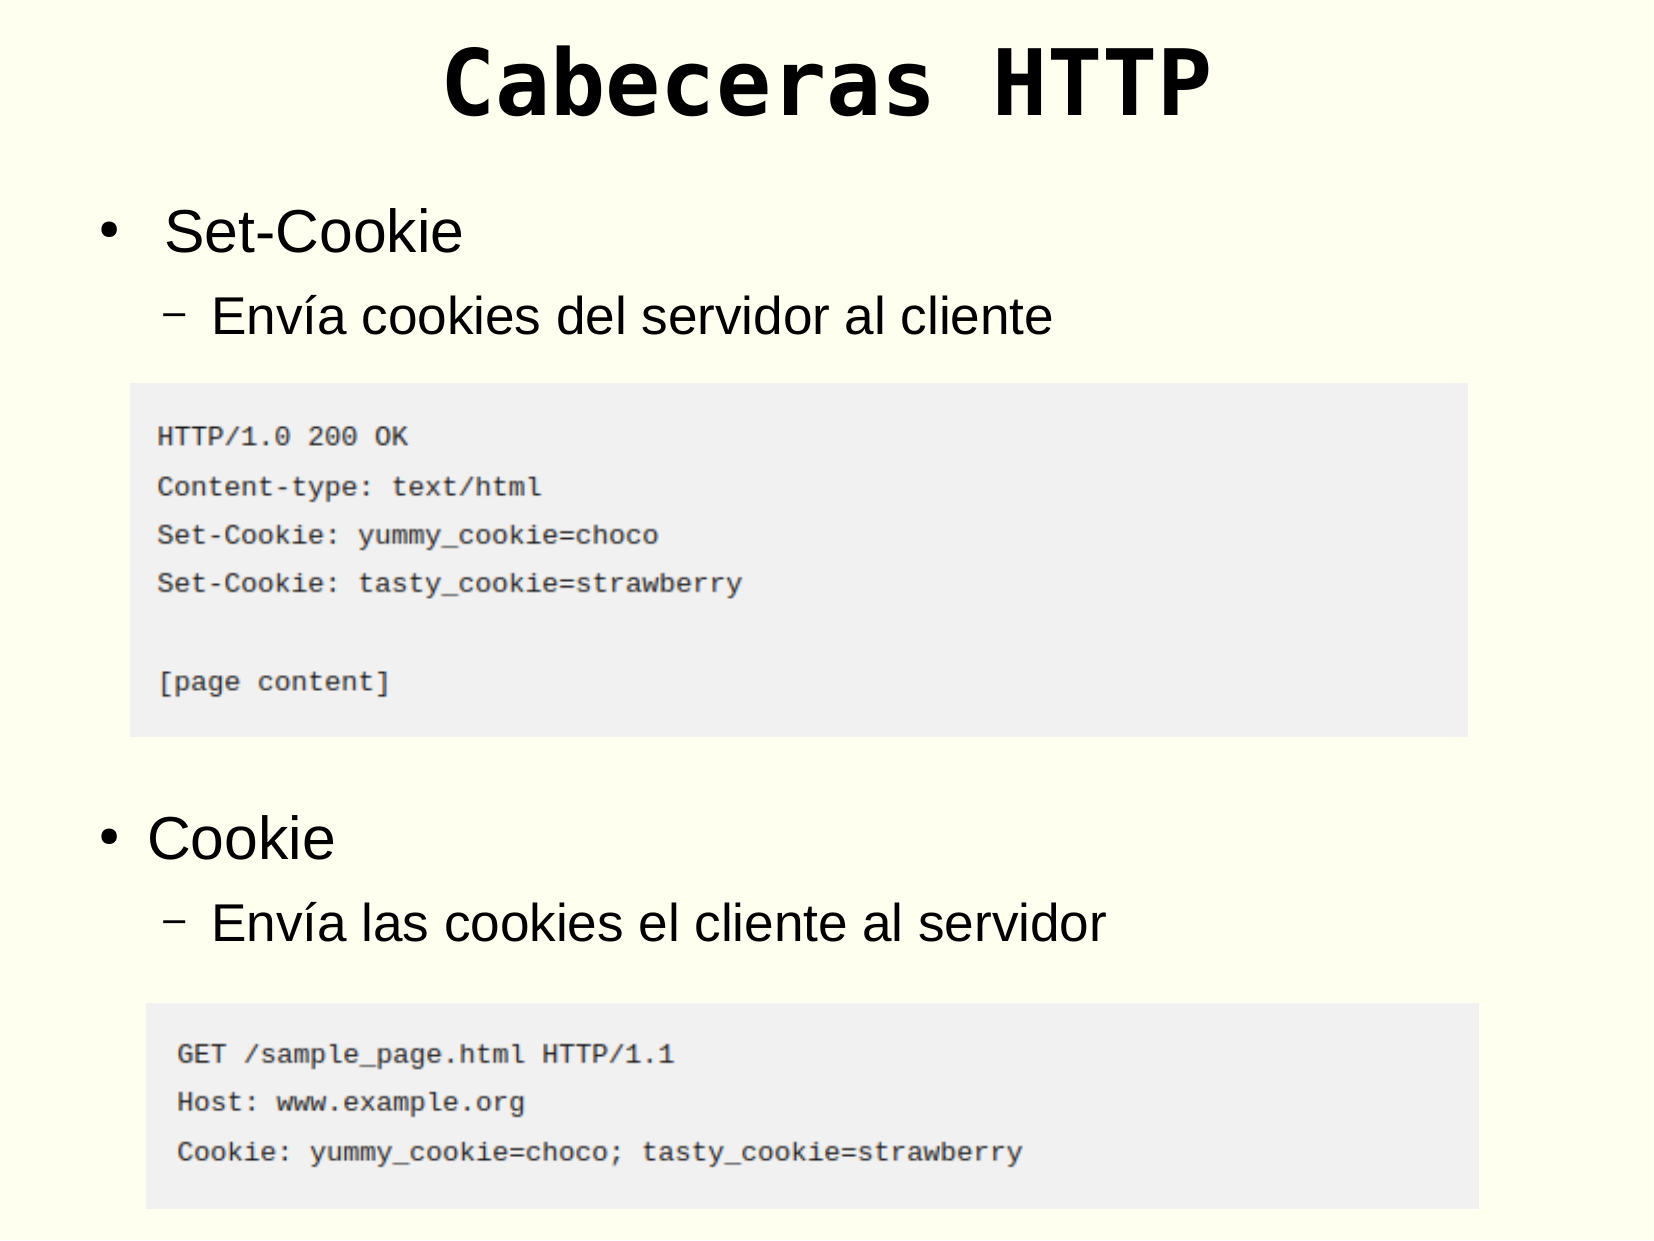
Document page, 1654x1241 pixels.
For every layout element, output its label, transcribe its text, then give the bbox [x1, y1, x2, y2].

picture [130, 383, 1468, 737]
title Cabeceras HTTP [82, 15, 1571, 153]
list Set-Cookie Envía cookies del servidor al cliente Cookie Envía las cookies el cliente al servidor [82, 197, 1571, 959]
picture [146, 1003, 1479, 1209]
